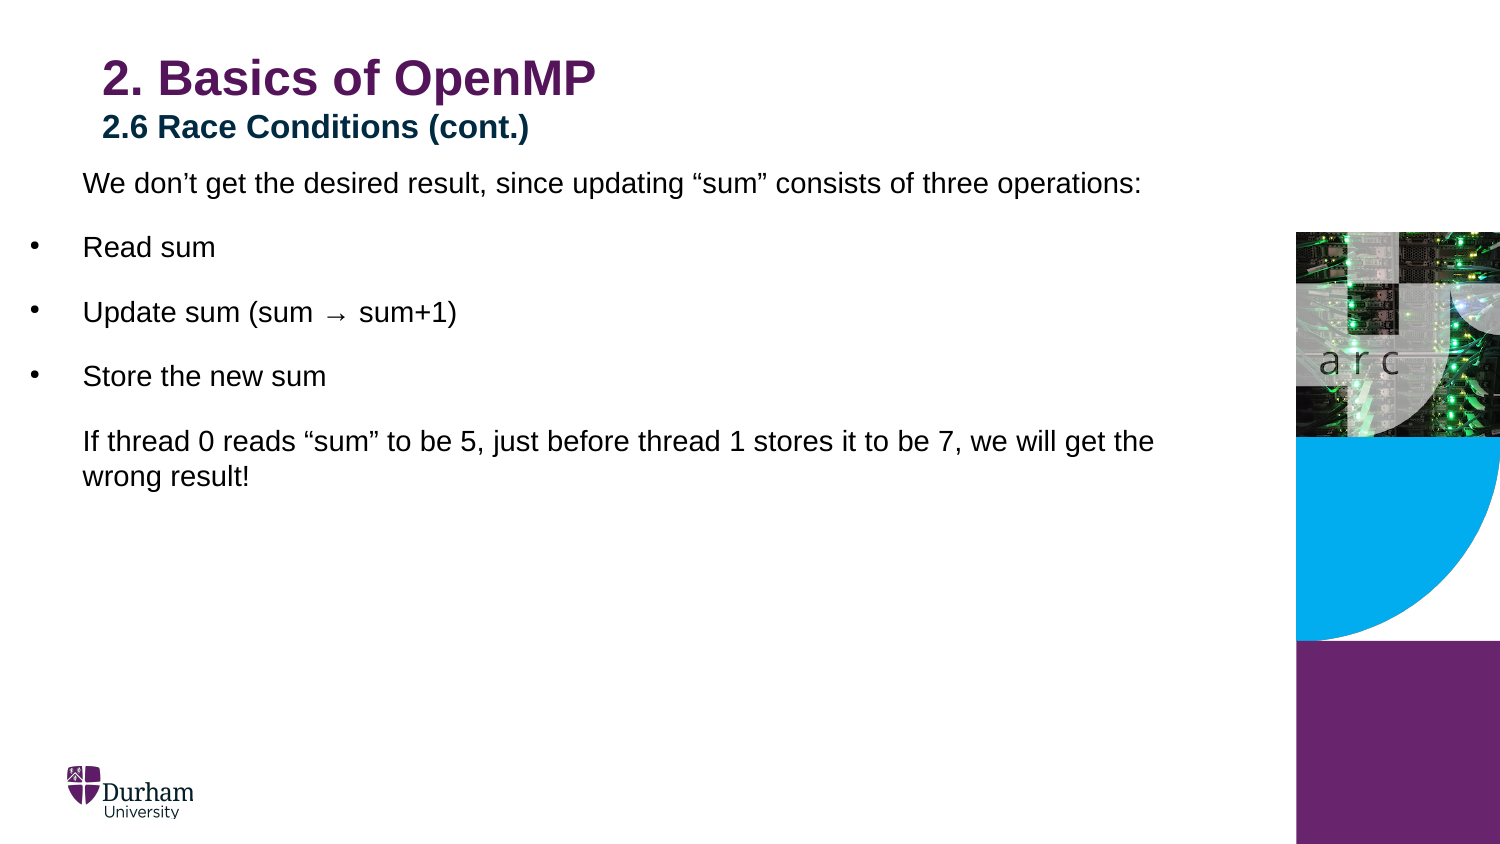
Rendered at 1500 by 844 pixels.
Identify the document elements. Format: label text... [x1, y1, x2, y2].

text_box [1296, 640, 1500, 844]
picture [1296, 232, 1500, 436]
picture [67, 766, 193, 819]
list We don’t get the desired result, since updating “sum” consists of three operations: Read sum Update sum (sum → sum+1) Store the new sum If thread 0 reads “sum” to be 5, just before thread 1 stores it to be 7, we will get the wrong result! [11, 164, 1207, 502]
picture [1332, 467, 1500, 640]
title 2. Basics of OpenMP 2.6 Race Conditions (cont.) [101, 45, 1399, 187]
